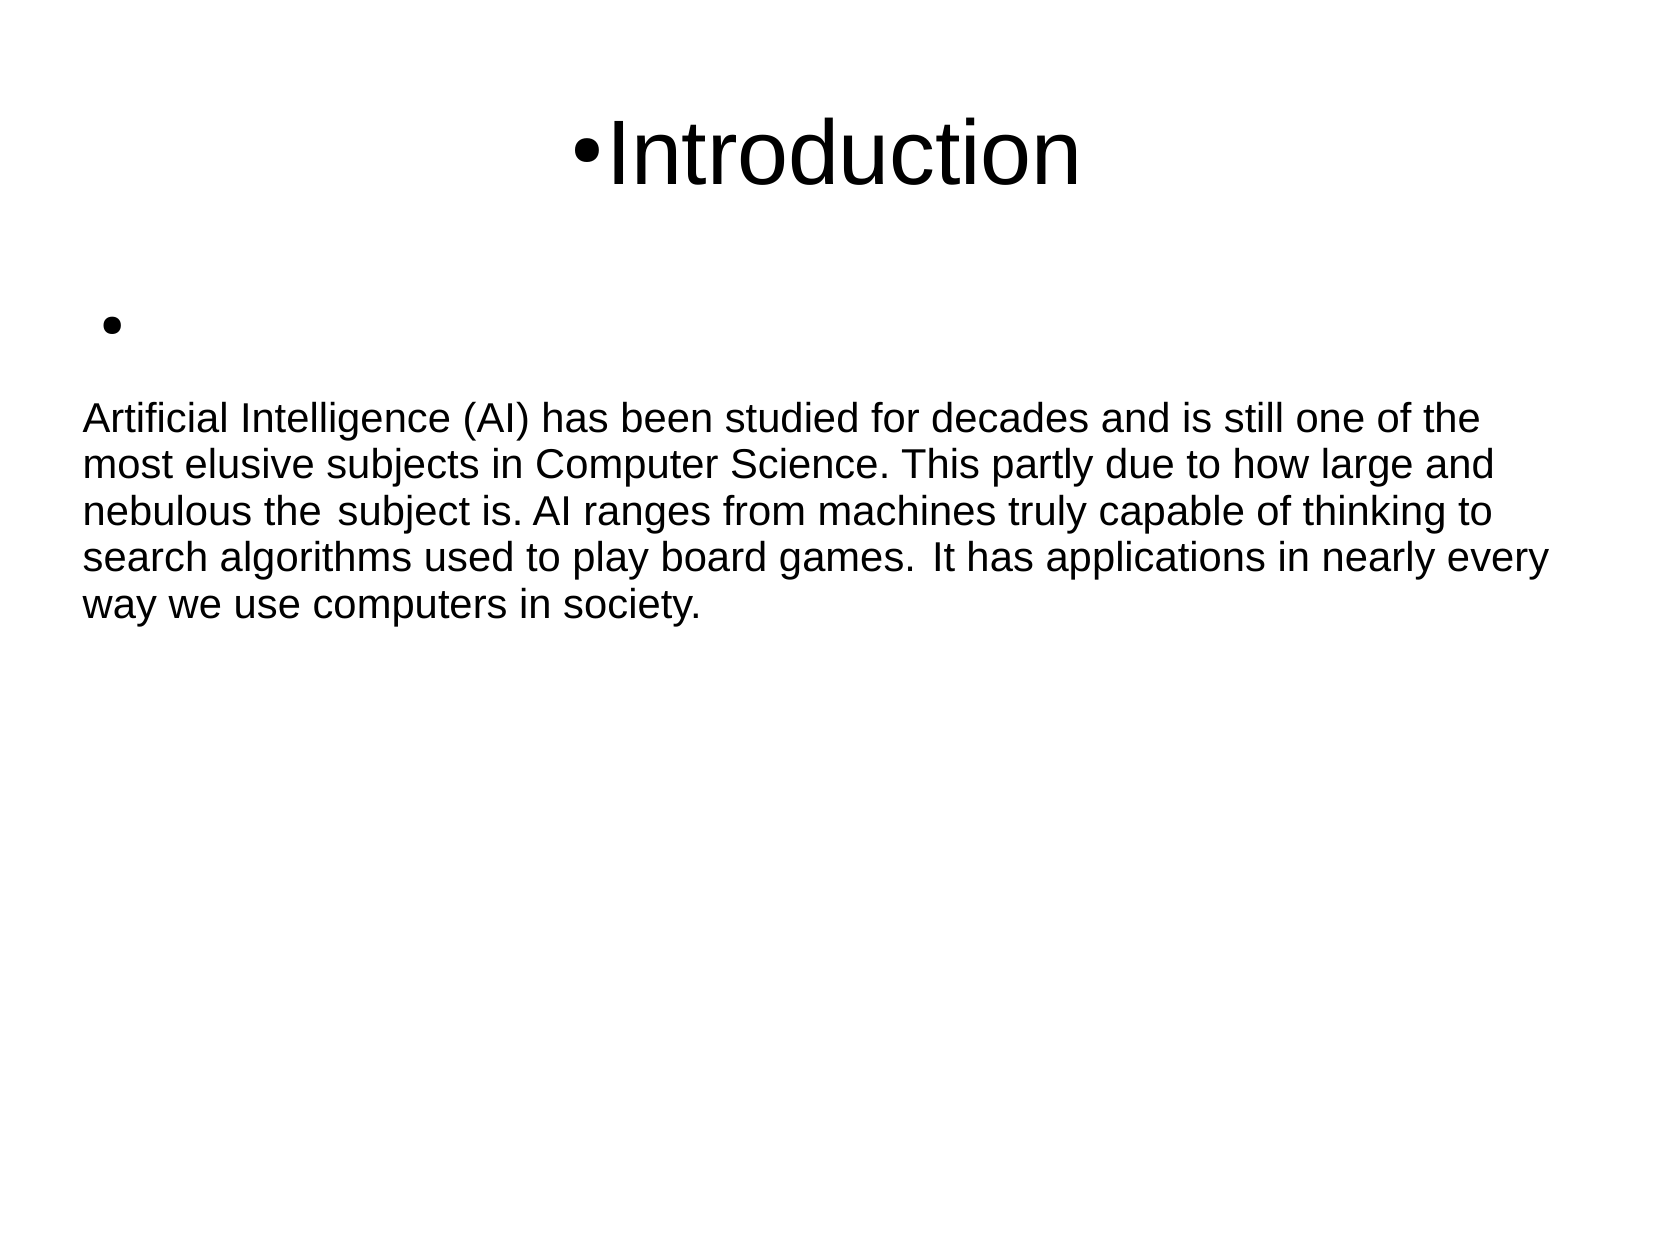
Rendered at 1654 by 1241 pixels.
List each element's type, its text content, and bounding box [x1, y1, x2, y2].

list Artificial Intelligence (AI) has been studied for decades and is still one of the most elusive subjects in Computer Science. This partly due to how large and nebulous the subject is. AI ranges from machines truly capable of thinking to search algorithms used to play board games. It has applications in nearly every way we use computers in society. [82, 290, 1571, 1109]
title Introduction [82, 49, 1571, 257]
